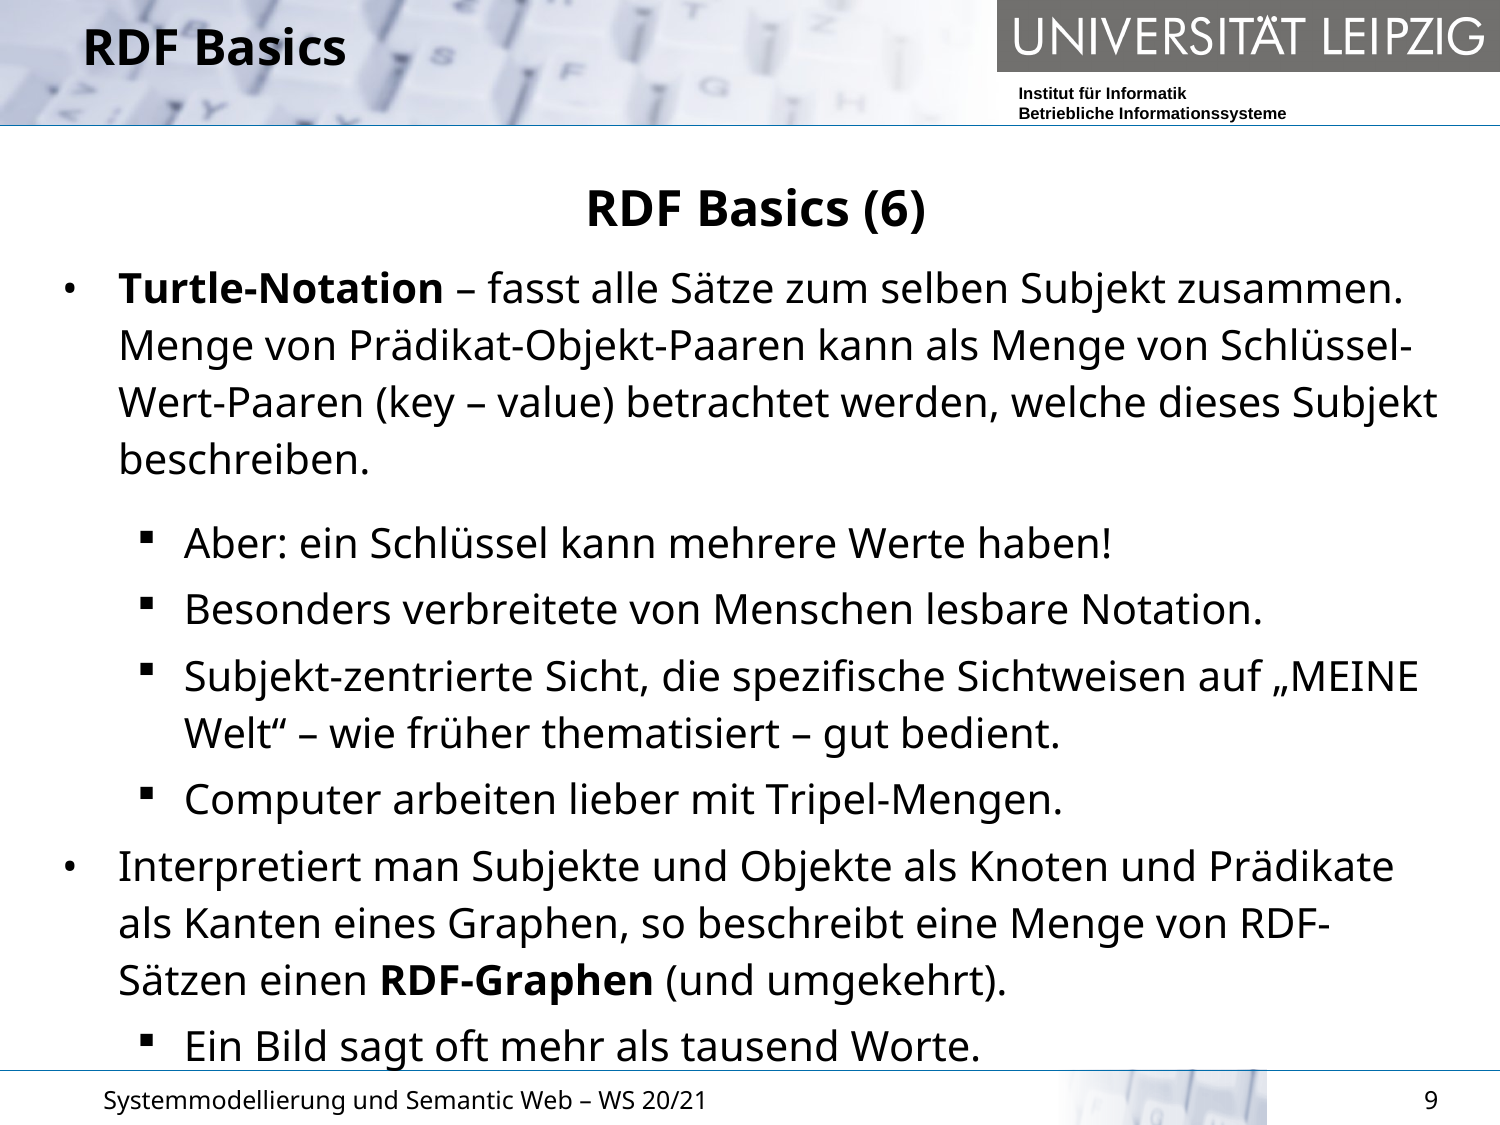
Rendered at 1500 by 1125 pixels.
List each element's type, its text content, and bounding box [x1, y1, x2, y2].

picture [0, 0, 1500, 125]
picture [1057, 1071, 1267, 1125]
list RDF Basics (6) Turtle-Notation – fasst alle Sätze zum selben Subjekt zusammen. Menge von Prädikat-Objekt-Paaren kann als Menge von Schlüssel-Wert-Paaren (key – value) betrachtet werden, welche dieses Subjekt beschreiben. Aber: ein Schlüssel kann mehrere Werte haben! Besonders verbreitete von Menschen lesbare Notation. Subjekt-zentrierte Sicht, die spezifische Sichtweisen auf „MEINE Welt“ – wie früher thematisiert – gut bedient. Computer arbeiten lieber mit Tripel-Mengen. Interpretiert man Subjekte und Objekte als Knoten und Prädikate als Kanten eines Graphen, so beschreibt eine Menge von RDF-Sätzen einen RDF-Graphen (und umgekehrt). Ein Bild sagt oft mehr als tausend Worte. [47, 165, 1465, 993]
text_box RDF Basics [68, 7, 363, 84]
